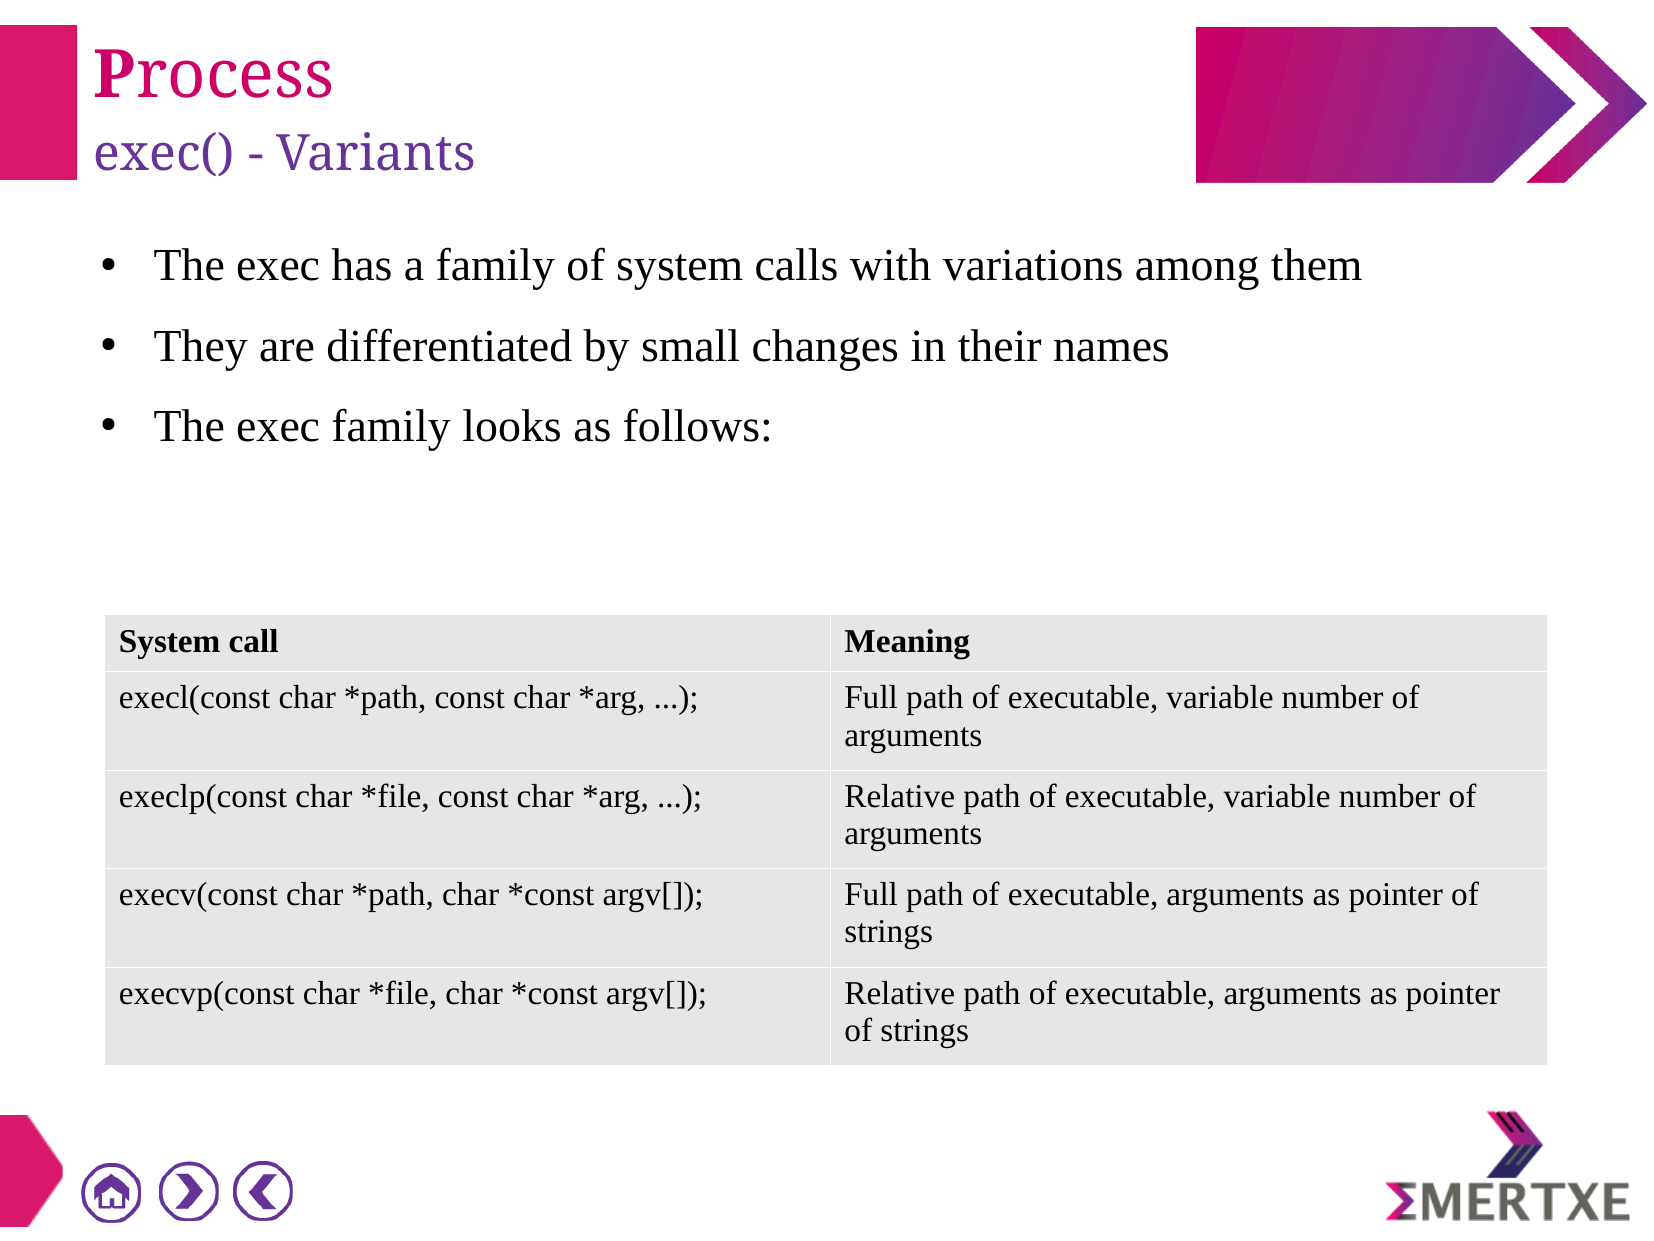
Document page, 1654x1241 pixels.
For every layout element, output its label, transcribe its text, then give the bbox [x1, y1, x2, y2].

table_cell execv(const char *path, char *const argv[]); [105, 869, 830, 967]
picture [1571, 27, 1647, 183]
table_cell execl(const char *path, const char *arg, ...); [105, 672, 830, 770]
table_cell execlp(const char *file, const char *arg, ...); [105, 771, 830, 868]
table_cell Full path of executable, variable number of arguments [831, 672, 1547, 770]
table_cell Full path of executable, arguments as pointer of strings [831, 869, 1547, 967]
picture [1385, 1107, 1631, 1221]
picture [233, 1161, 293, 1221]
list The exec has a family of system calls with variations among them They are differentiated by small changes in their names The exec family looks as follows: [82, 240, 1571, 1094]
title Process exec() - Variants [93, 2, 1571, 210]
table_cell execvp(const char *file, char *const argv[]); [105, 968, 830, 1065]
table_cell Relative path of executable, variable number of arguments [831, 771, 1547, 868]
table_cell Relative path of executable, arguments as pointer of strings [831, 968, 1547, 1065]
table_header Meaning [831, 615, 1547, 671]
table_header System call [105, 615, 830, 671]
picture [81, 1163, 141, 1223]
picture [159, 1161, 219, 1221]
